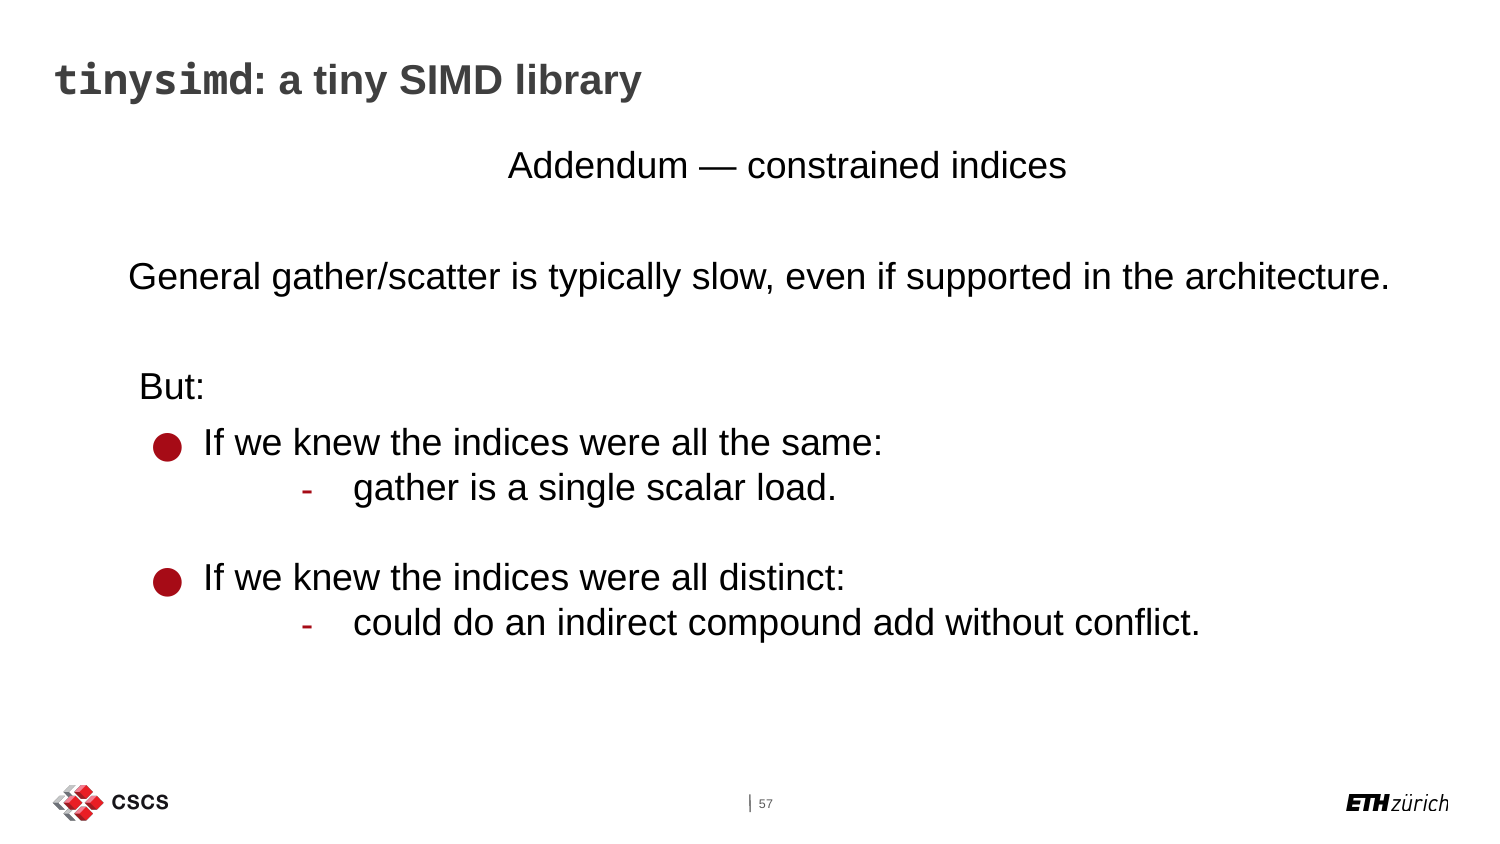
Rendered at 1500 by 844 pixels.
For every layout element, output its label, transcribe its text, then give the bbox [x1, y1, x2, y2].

list Addendum — constrained indices General gather/scatter is typically slow, even if supported in the architecture. But: If we knew the indices were all the same: gather is a single scalar load. If we knew the indices were all distinct: could do an indirect compound add without conflict. [53, 133, 1447, 767]
picture [1346, 794, 1448, 811]
slide_number <number> [750, 794, 798, 813]
picture [43, 775, 177, 830]
title tinysimd: a tiny SIMD library [53, 5, 1447, 112]
